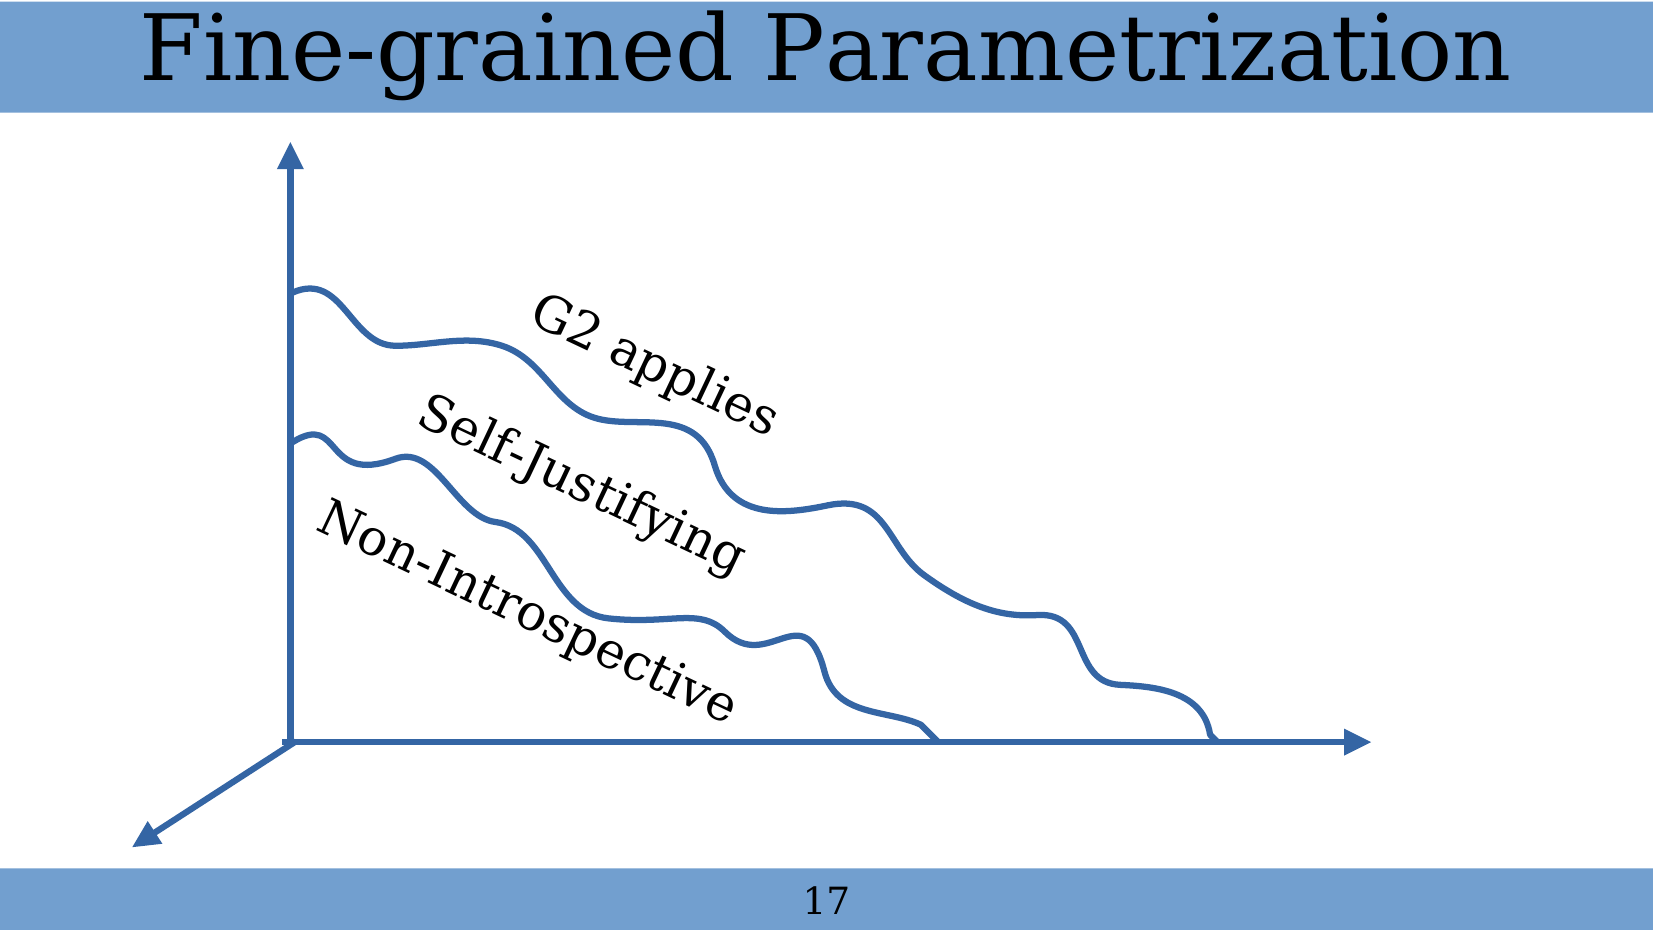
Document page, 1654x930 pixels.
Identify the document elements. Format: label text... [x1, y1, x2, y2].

text_box G2 applies [505, 273, 993, 551]
text_box [0, 868, 1653, 930]
title [0, 1, 115, 113]
text_box Self-Justifying [393, 374, 881, 651]
title [1538, 1, 1653, 113]
text_box Non-Introspective [293, 480, 780, 757]
text_box Fine-grained Parametrization [115, 0, 1538, 153]
text_box 17 [770, 877, 883, 930]
